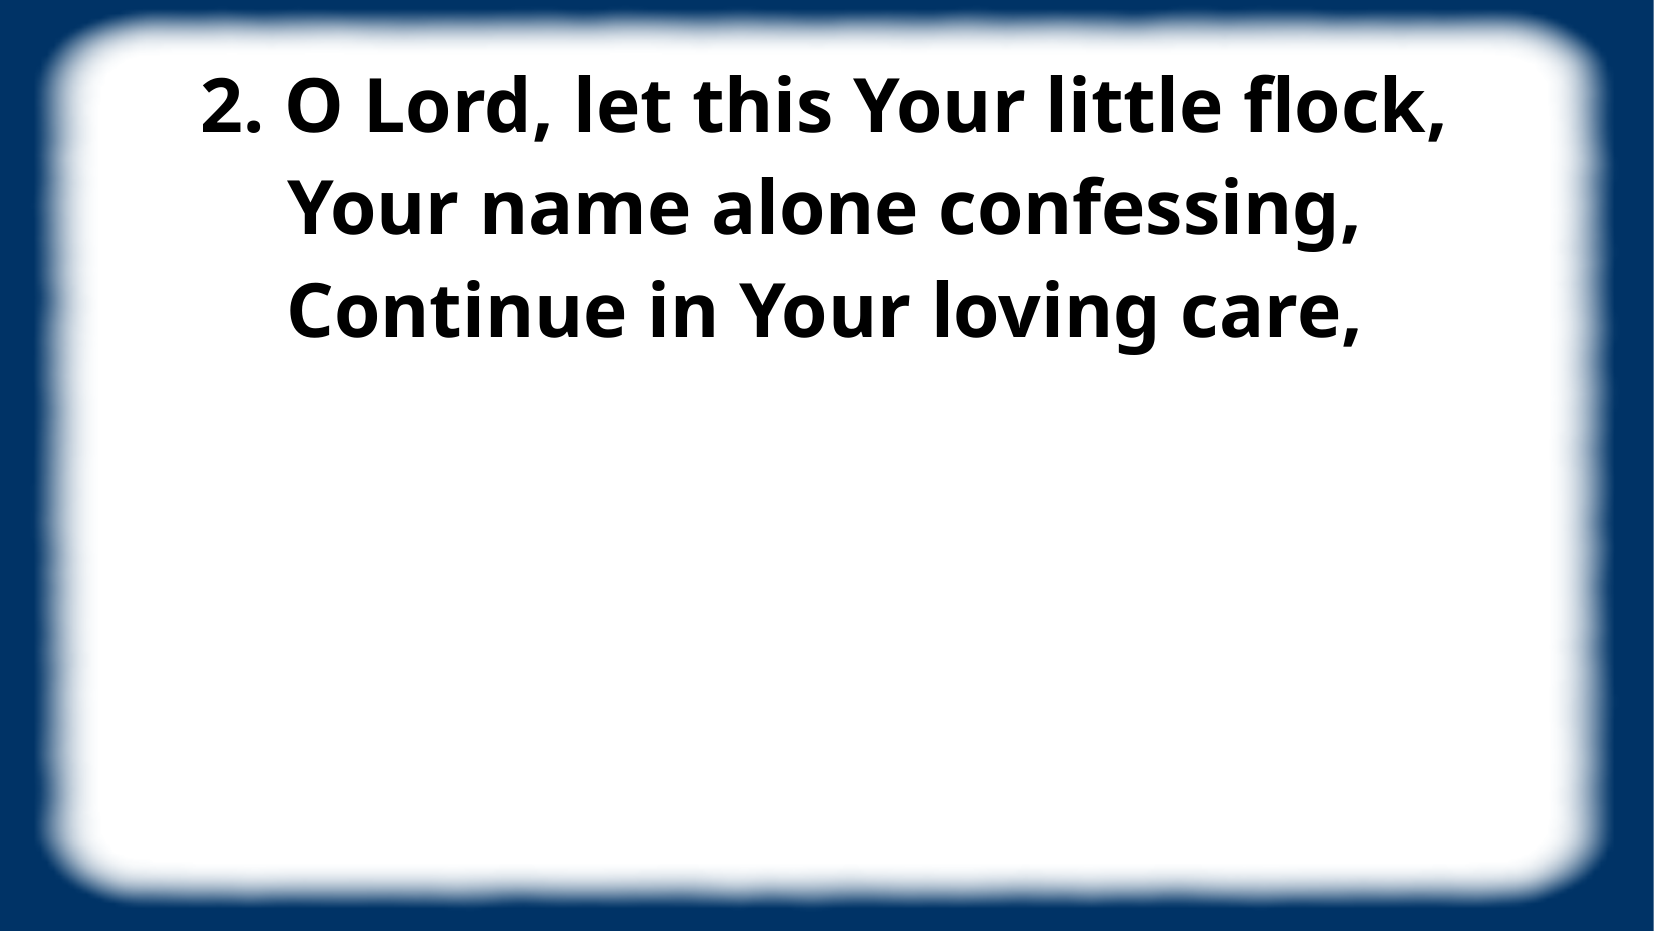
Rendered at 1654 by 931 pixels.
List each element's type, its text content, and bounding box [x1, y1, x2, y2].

picture [0, 0, 1654, 931]
text_box 2. O Lord, let this Your little flock, Your name alone confessing, Continue in Your loving care, [90, 45, 1561, 415]
